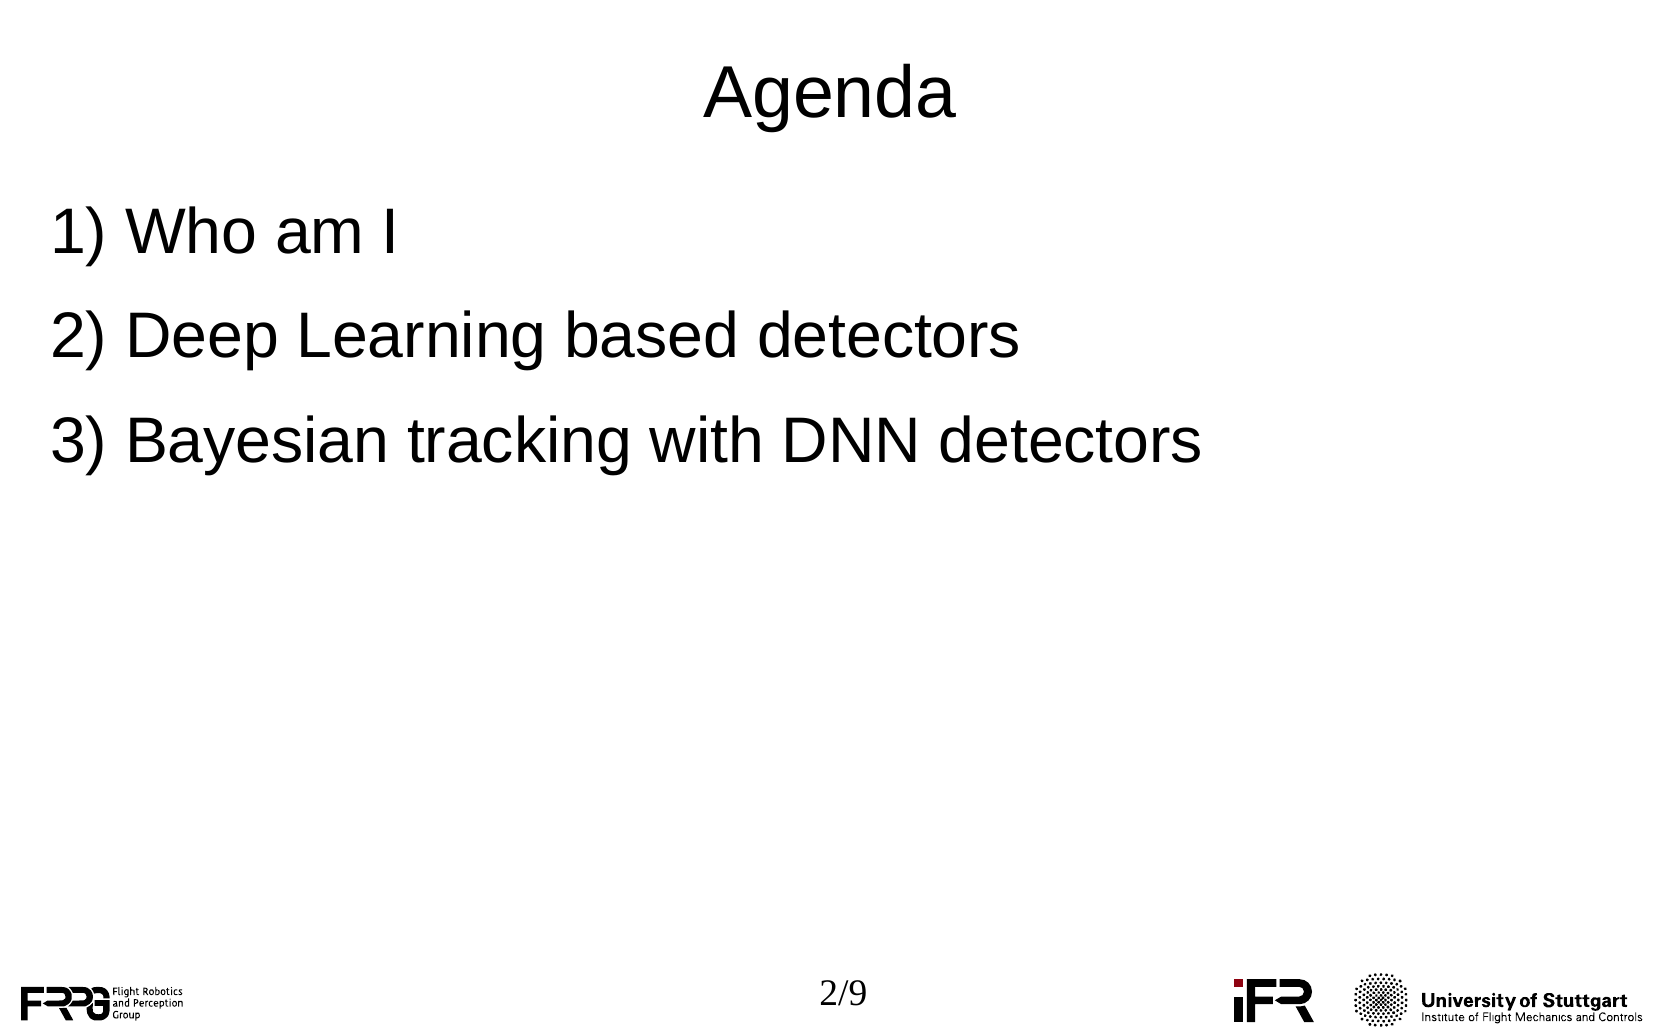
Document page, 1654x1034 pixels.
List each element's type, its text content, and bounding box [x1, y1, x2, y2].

list Who am I Deep Learning based detectors Bayesian tracking with DNN detectors [32, 195, 1654, 931]
title Agenda [32, 21, 1628, 163]
